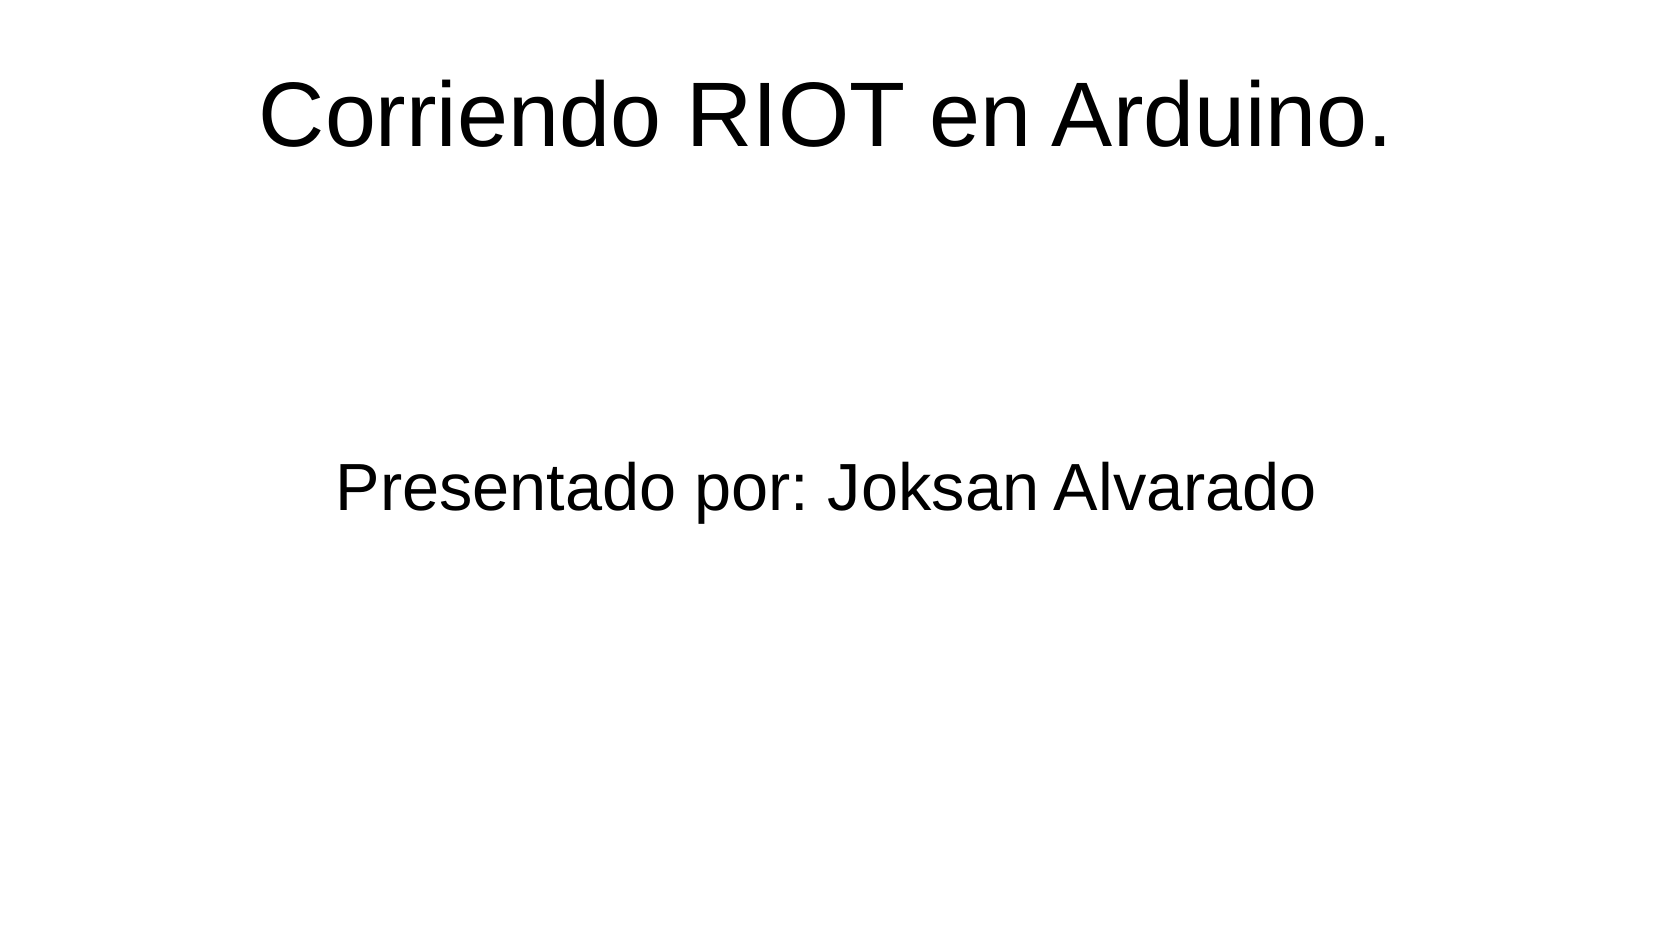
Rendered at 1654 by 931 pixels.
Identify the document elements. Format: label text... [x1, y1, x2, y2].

title Corriendo RIOT en Arduino. [82, 37, 1571, 193]
subtitle Presentado por: Joksan Alvarado [82, 217, 1571, 758]
